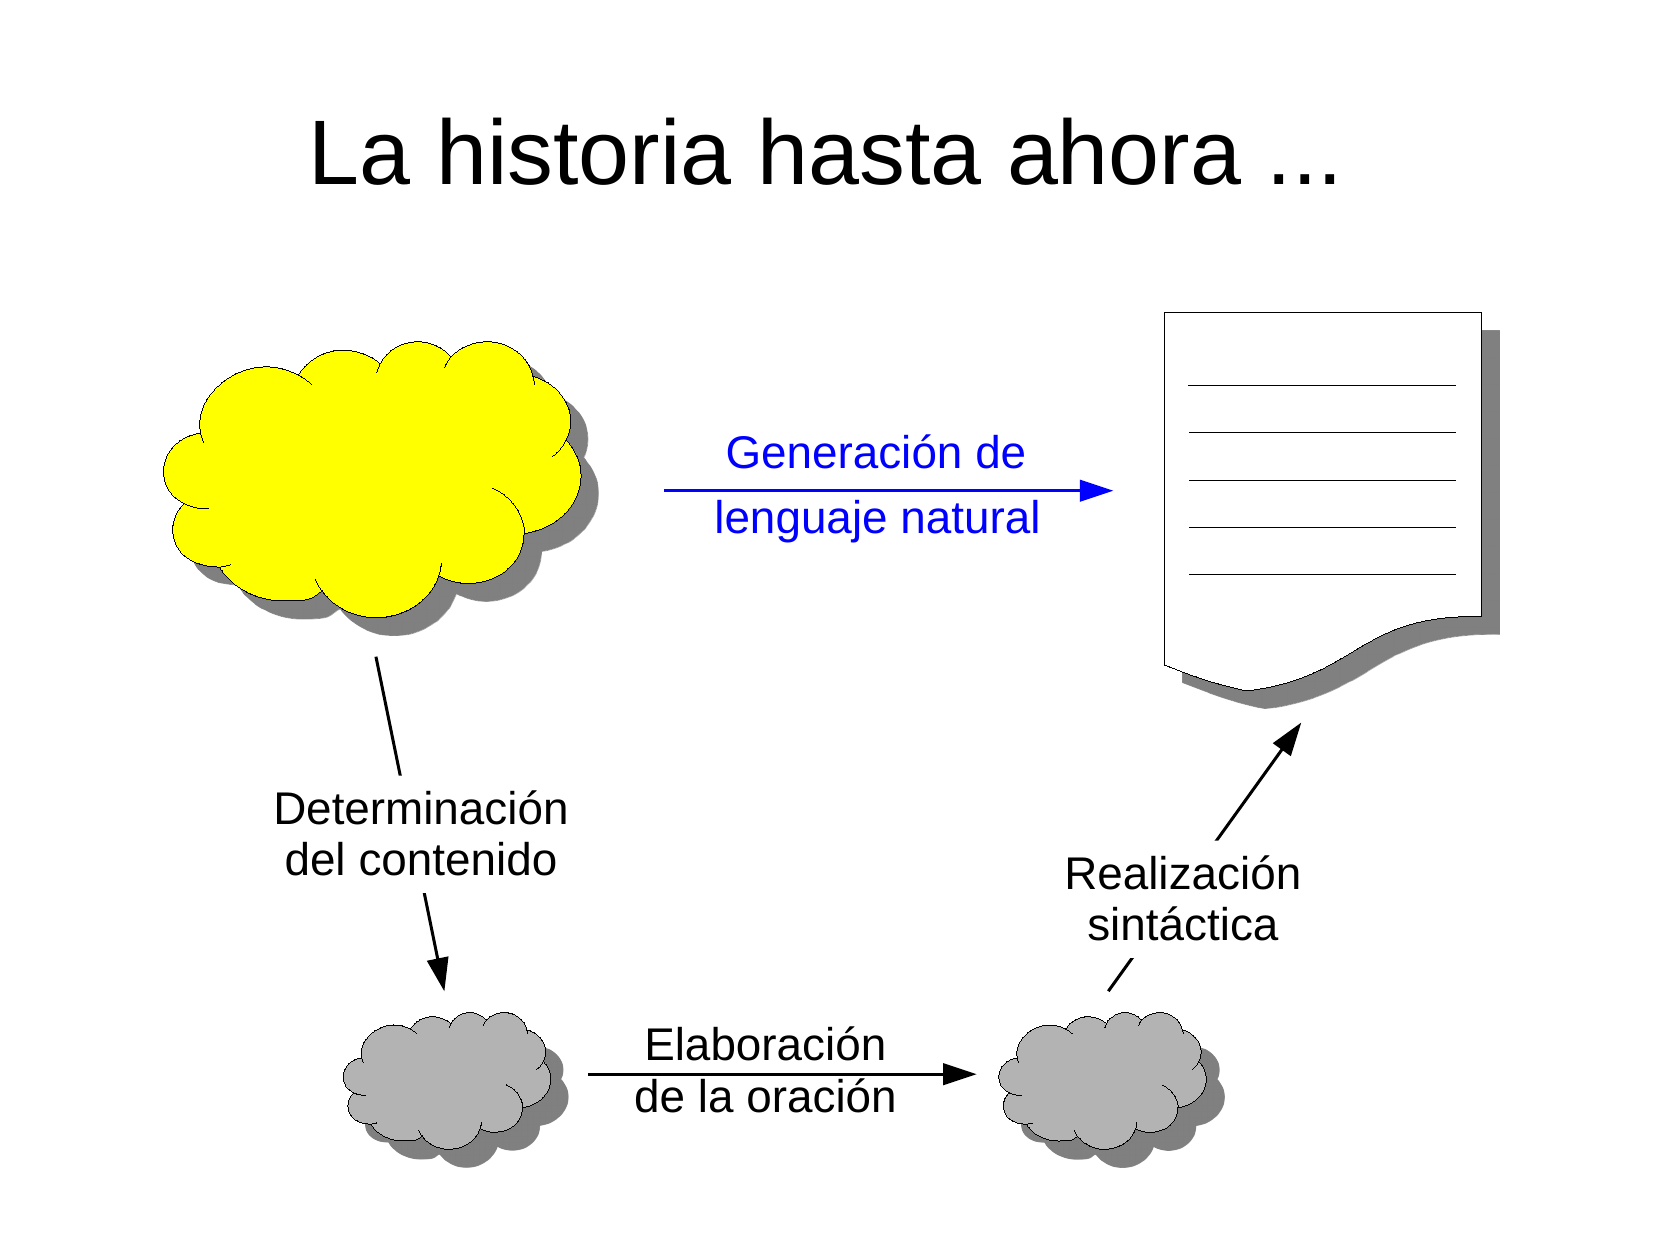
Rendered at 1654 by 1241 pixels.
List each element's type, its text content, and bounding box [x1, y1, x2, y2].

title La historia hasta ahora ... [82, 49, 1571, 257]
text_box [1164, 312, 1482, 691]
text_box [998, 1012, 1207, 1150]
text_box Determinación del contenido [200, 775, 643, 893]
text_box Elaboración de la oración [566, 1011, 965, 1130]
text_box [163, 341, 582, 618]
text_box Generación de lenguaje natural [688, 419, 1067, 551]
text_box Realización sintáctica [962, 840, 1404, 958]
text_box [343, 1012, 551, 1150]
